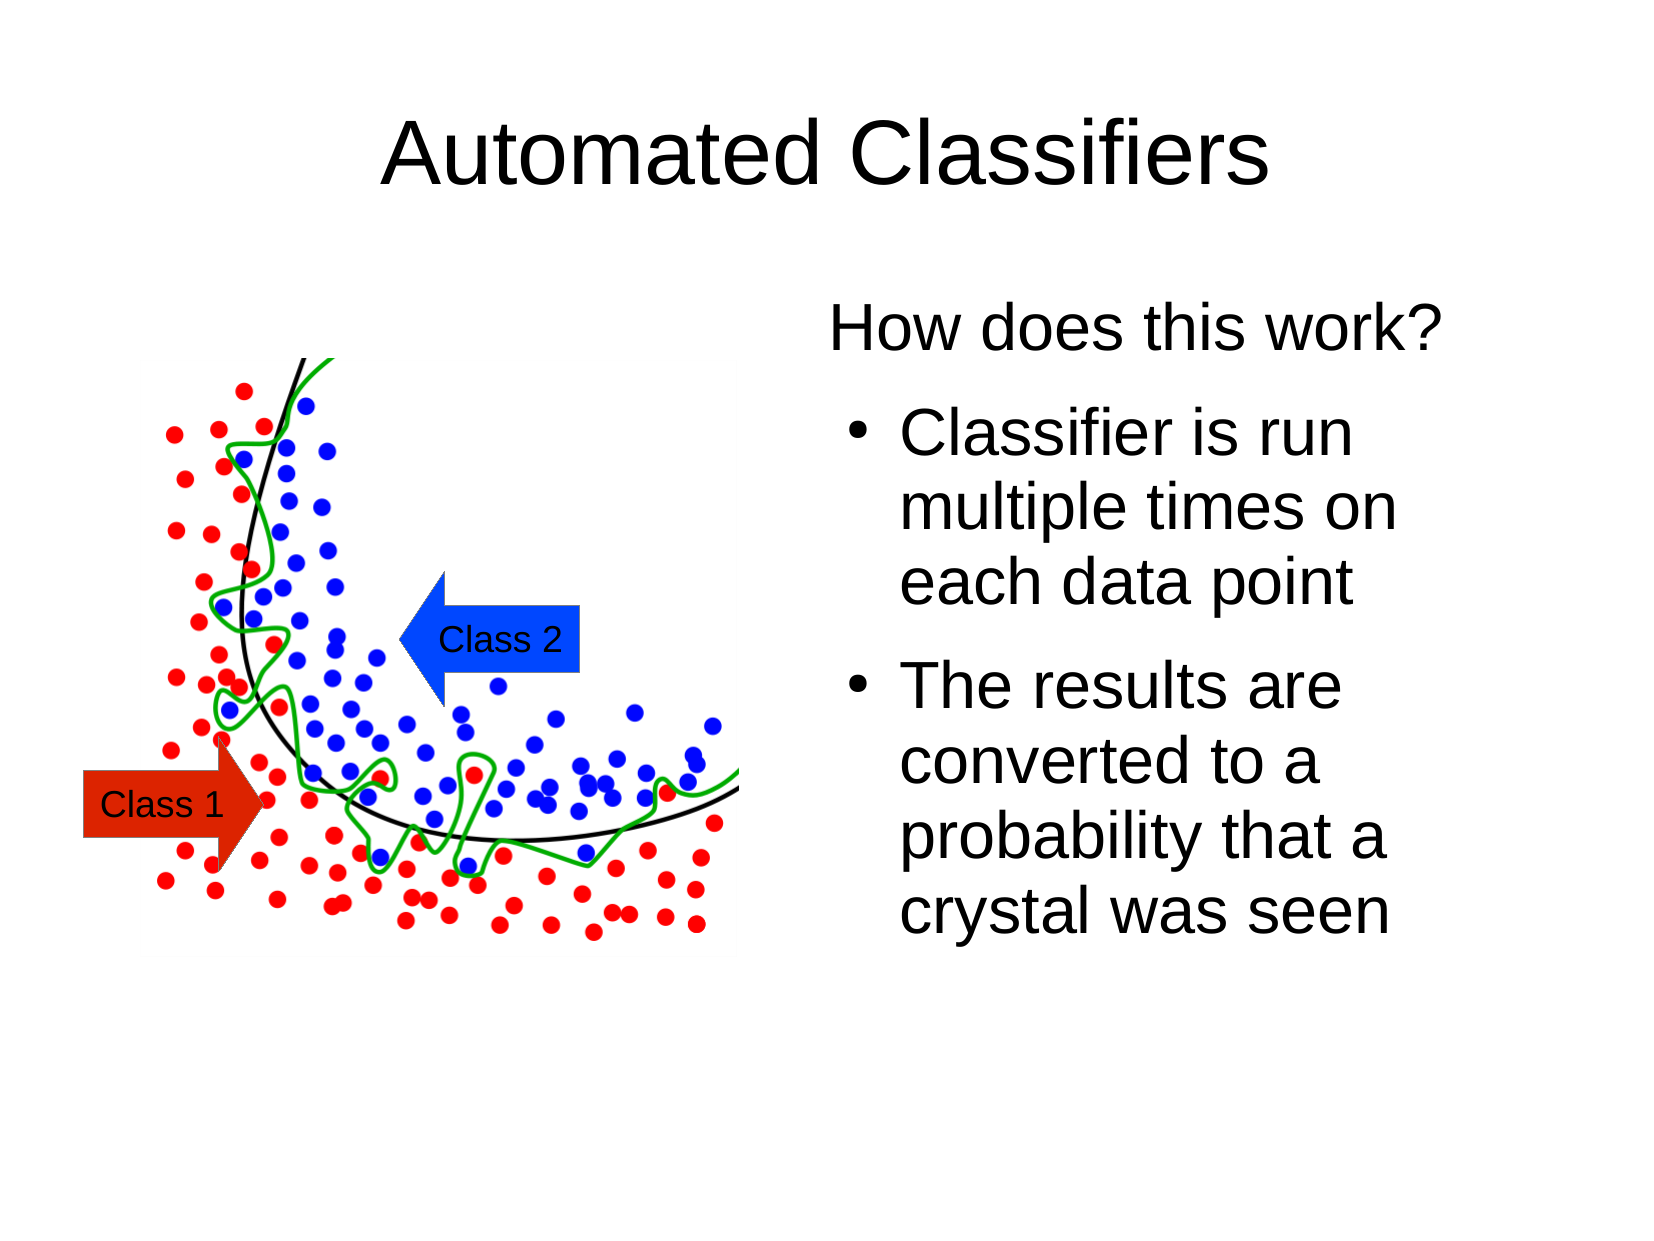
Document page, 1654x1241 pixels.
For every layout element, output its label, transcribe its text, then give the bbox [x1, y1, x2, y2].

picture [138, 358, 739, 959]
list How does this work? Classifier is run multiple times on each data point The results are converted to a probability that a crystal was seen [828, 290, 1539, 1010]
text_box Class 2 [399, 571, 580, 707]
title Automated Classifiers [82, 49, 1571, 257]
text_box Class 1 [83, 736, 264, 872]
